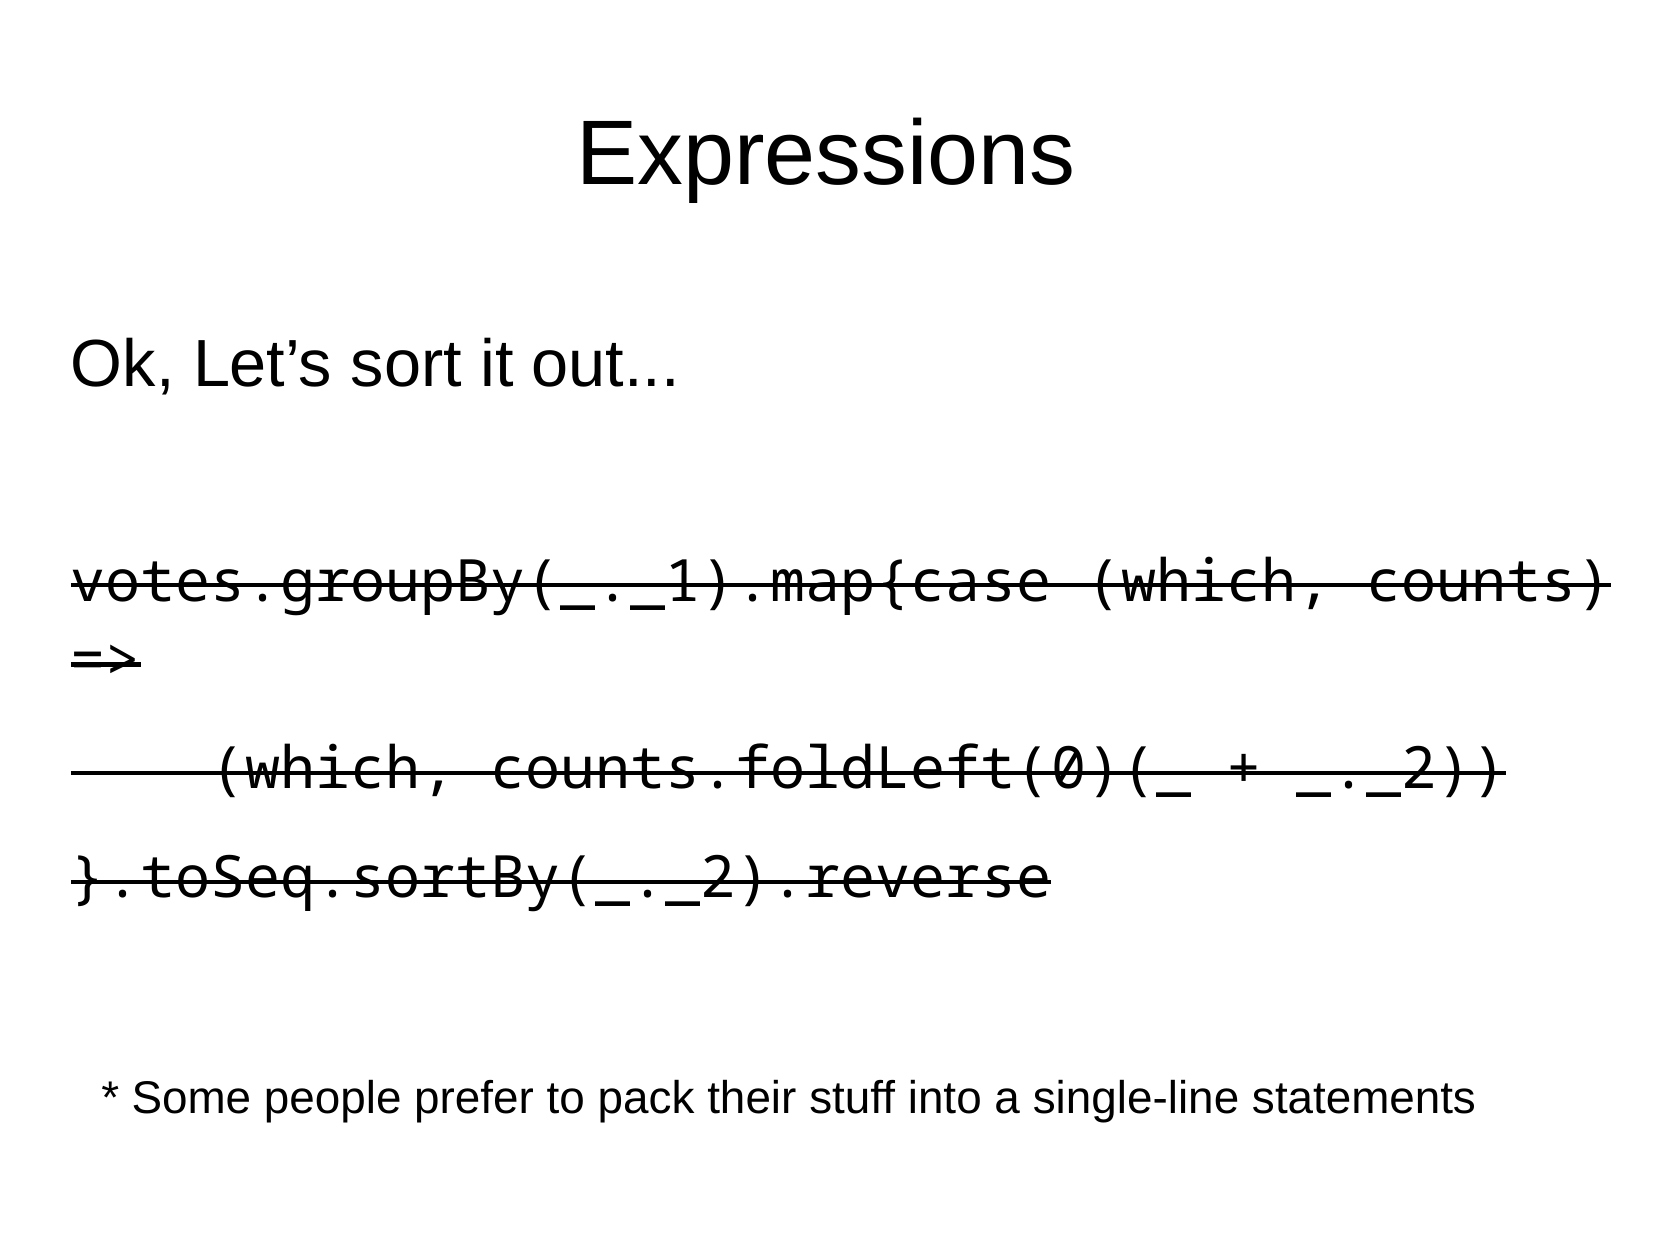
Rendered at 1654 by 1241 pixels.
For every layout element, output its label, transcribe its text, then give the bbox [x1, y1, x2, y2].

title Expressions [82, 49, 1571, 257]
list Ok, Let’s sort it out... votes.groupBy(_._1).map{case (which, counts) => (which, counts.foldLeft(0)(_ + _._2)) }.toSeq.sortBy(_._2).reverse [70, 325, 1626, 1046]
text_box * Some people prefer to pack their stuff into a single-line statements [86, 1065, 1532, 1158]
